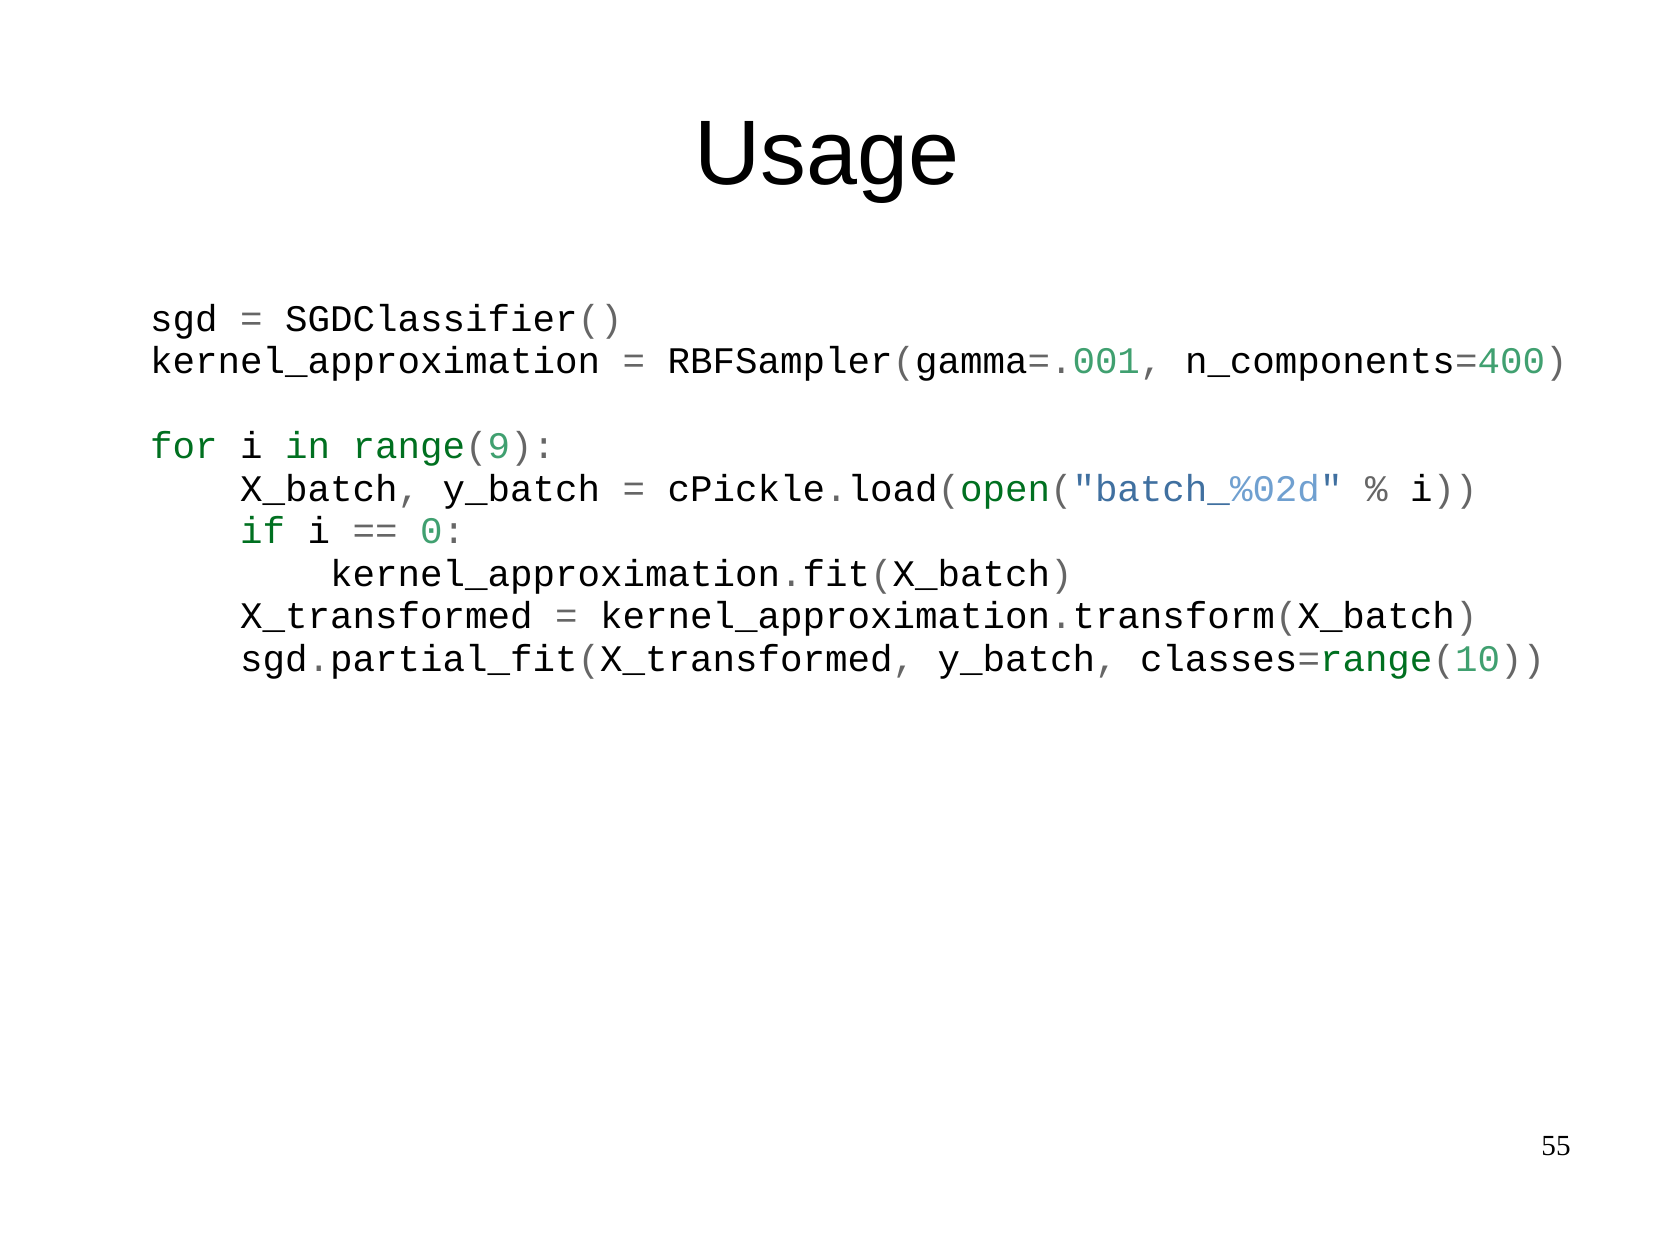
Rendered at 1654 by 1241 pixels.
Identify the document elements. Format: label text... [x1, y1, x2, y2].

title Usage [82, 49, 1571, 257]
text_box sgd = SGDClassifier() kernel_approximation = RBFSampler(gamma=.001, n_components=400) for i in range(9): X_batch, y_batch = cPickle.load(open("batch_%02d" % i)) if i == 0: kernel_approximation.fit(X_batch) X_transformed = kernel_approximation.transform(X_batch) sgd.partial_fit(X_transformed, y_batch, classes=range(10)) [150, 300, 1651, 685]
